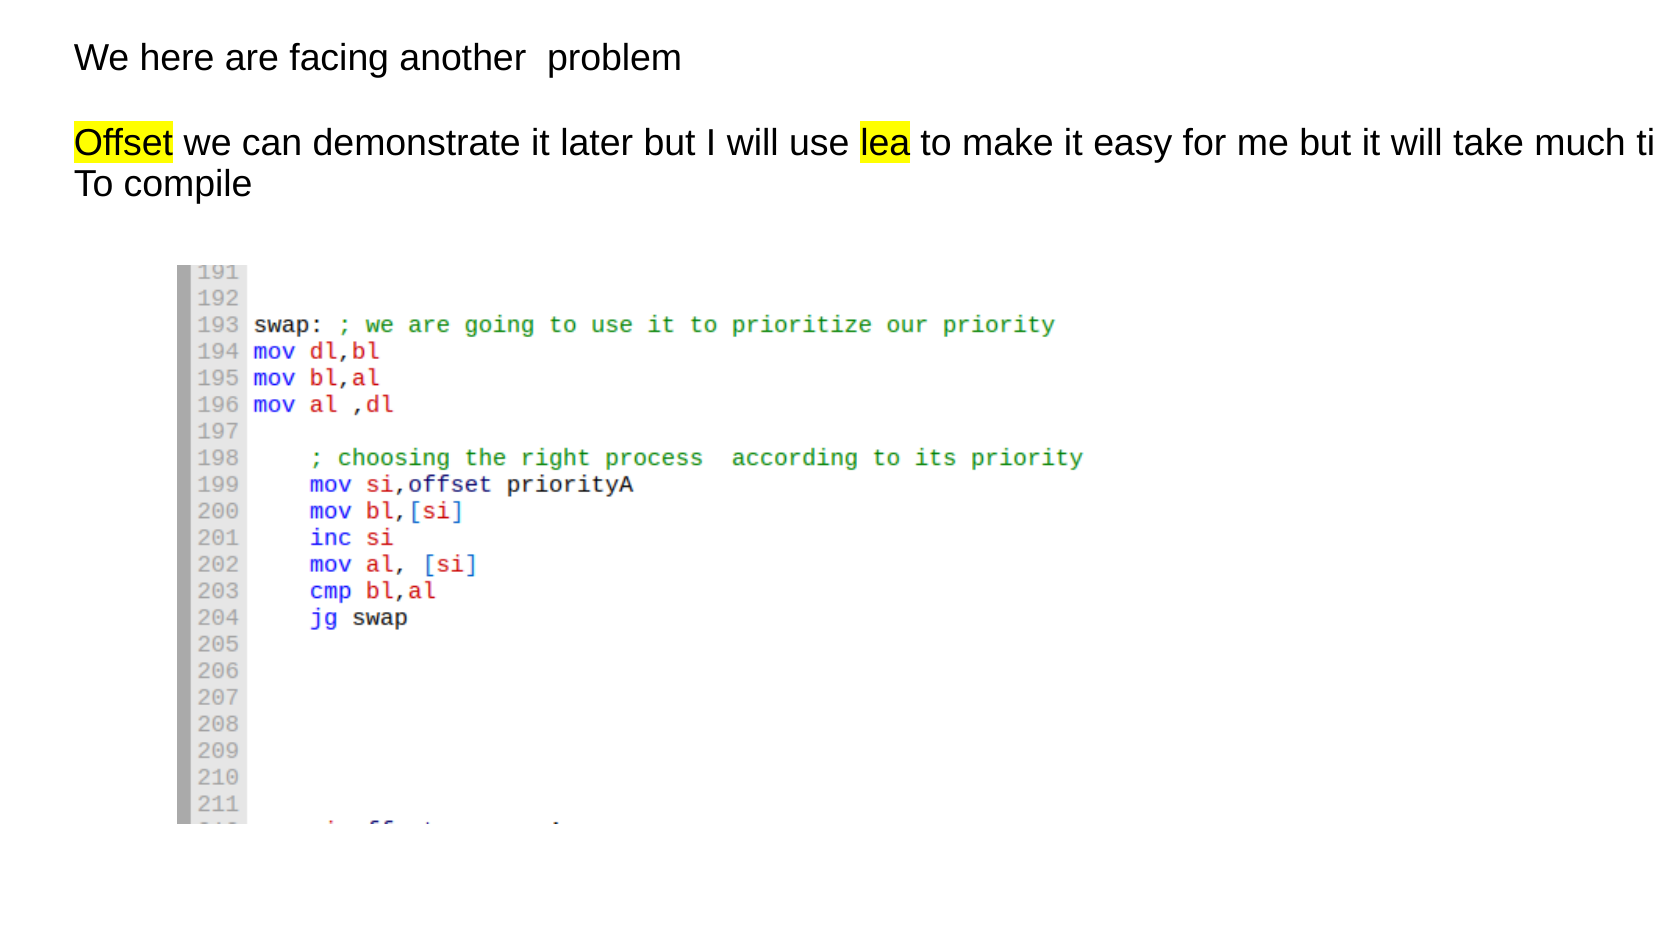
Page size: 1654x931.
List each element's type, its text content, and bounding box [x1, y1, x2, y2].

text_box We here are facing another problem Offset we can demonstrate it later but I will use lea to make it easy for me but it will take much time To compile [59, 29, 1654, 213]
picture [177, 265, 1379, 824]
